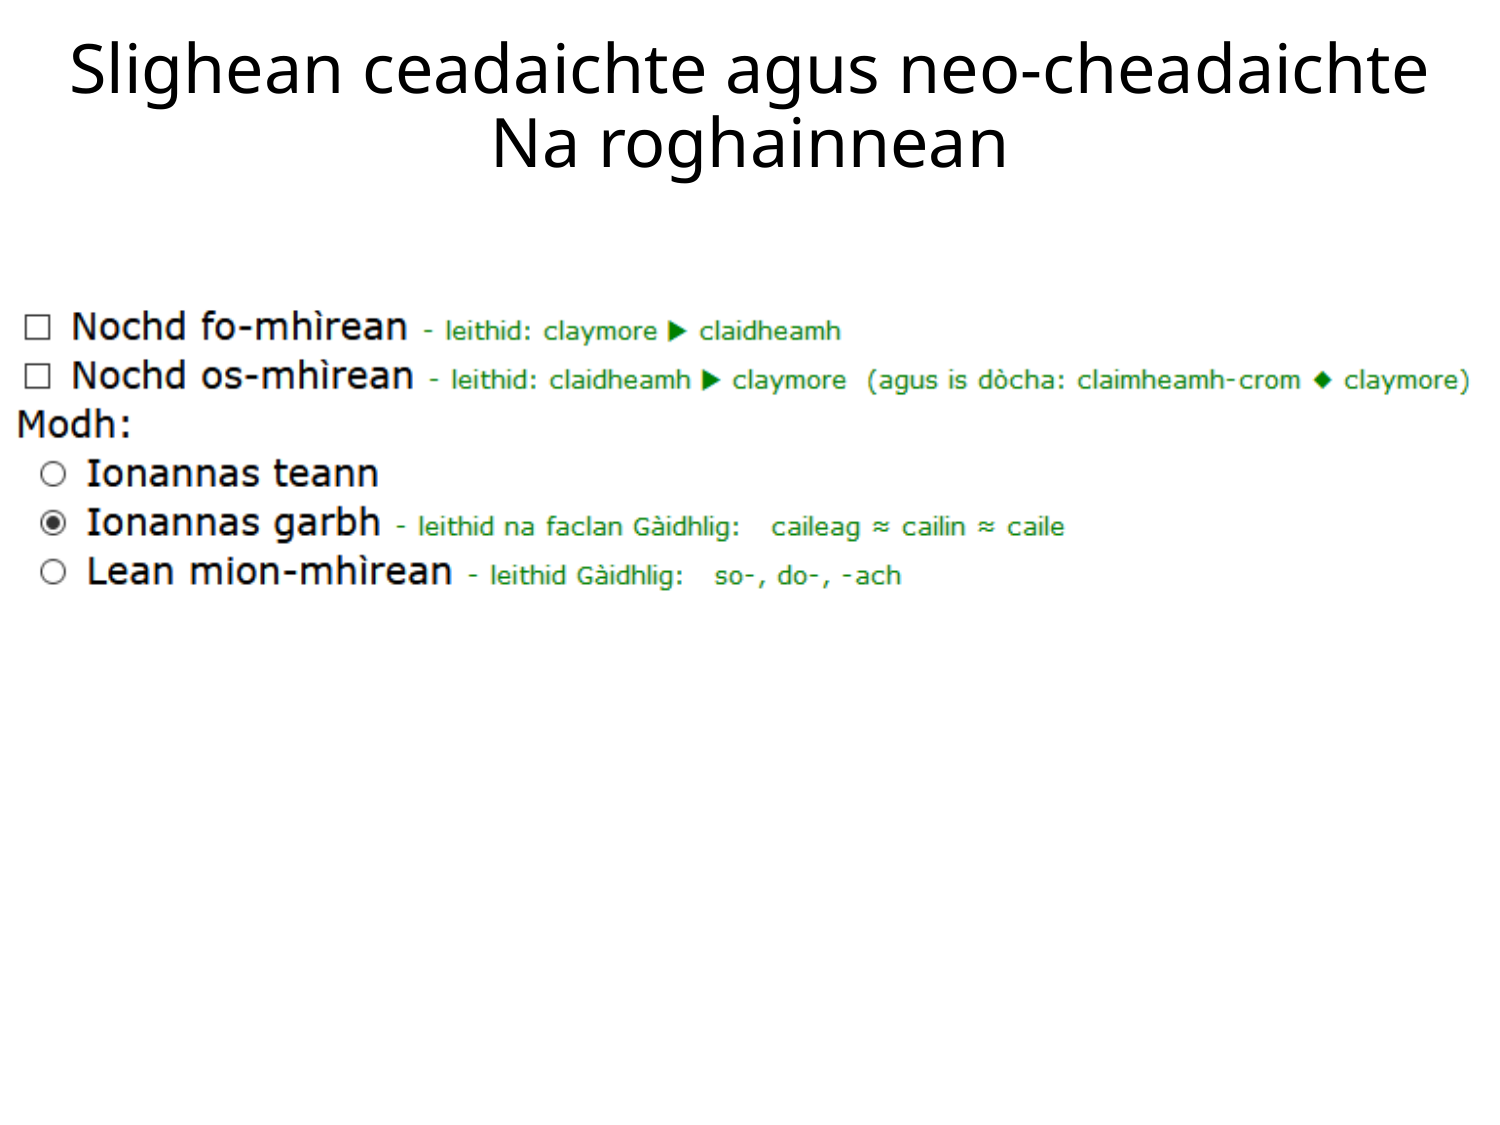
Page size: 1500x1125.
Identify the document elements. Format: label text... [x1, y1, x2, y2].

title Slighean ceadaichte agus neo-cheadaichte Na roghainnean [0, 0, 1500, 218]
picture [0, 264, 1500, 622]
